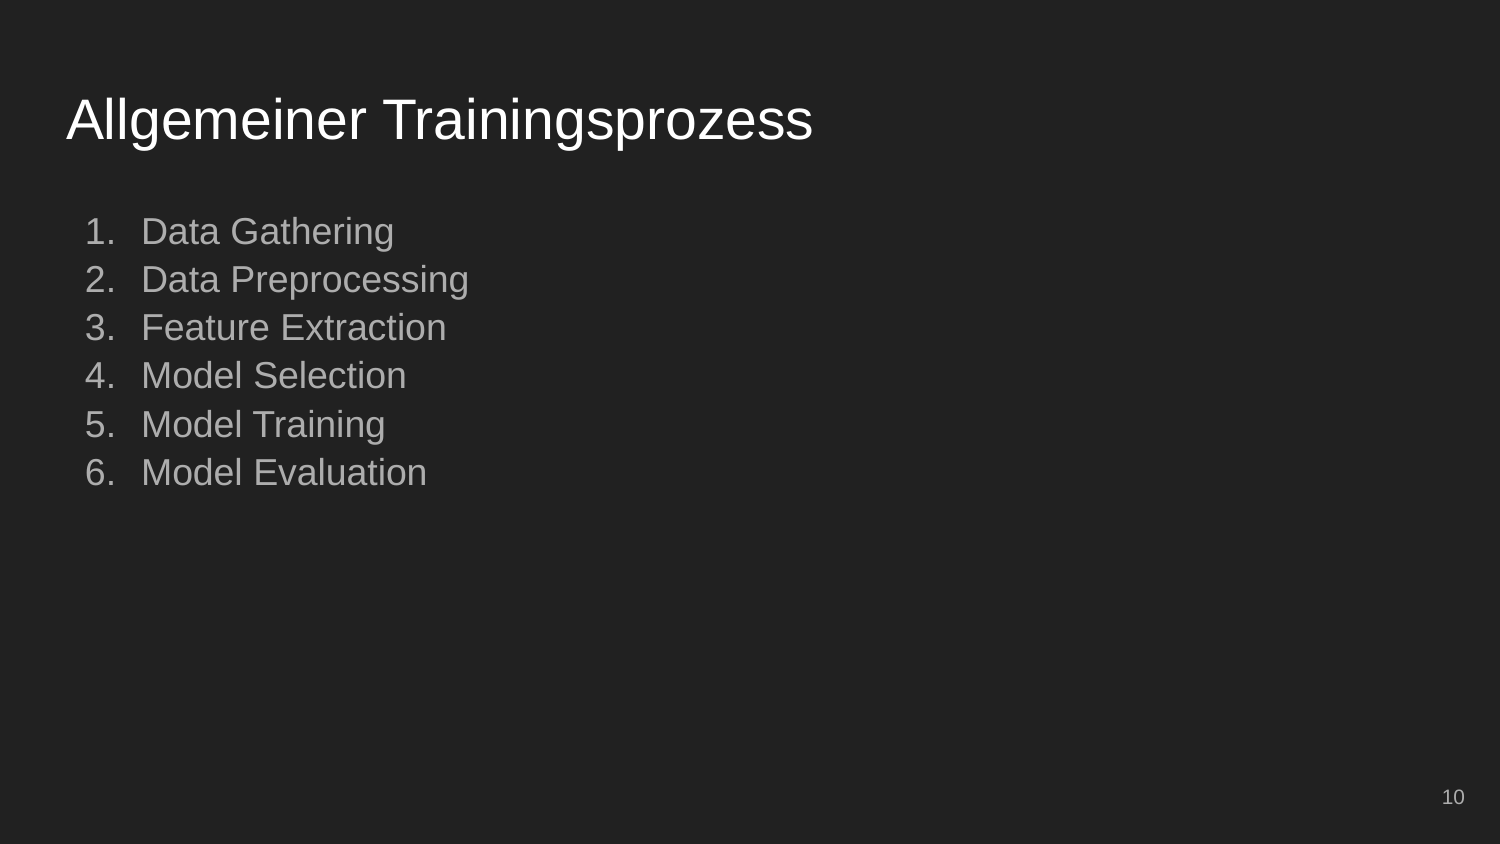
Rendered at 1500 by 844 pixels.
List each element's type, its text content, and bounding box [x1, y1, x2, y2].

list Data Gathering Data Preprocessing Feature Extraction Model Selection Model Training Model Evaluation [51, 189, 1449, 750]
title Allgemeiner Trainingsprozess [51, 72, 1449, 167]
slide_number <number> [1389, 764, 1480, 830]
